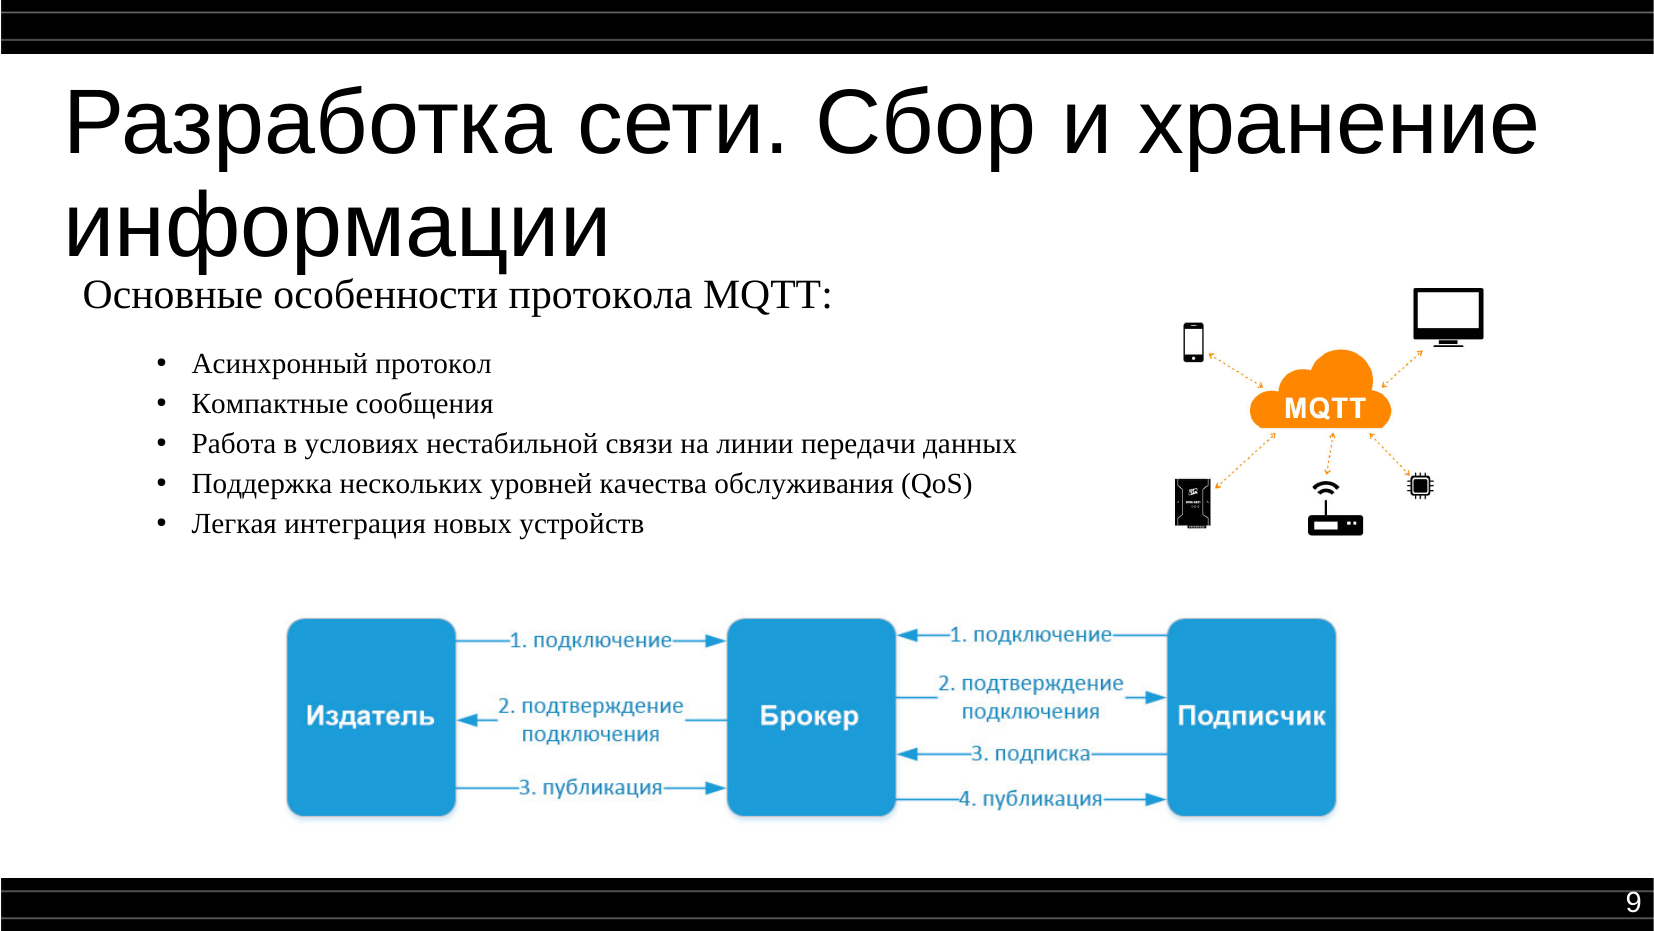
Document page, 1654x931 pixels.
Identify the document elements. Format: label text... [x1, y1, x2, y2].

picture [275, 602, 1347, 833]
list Основные особенности протокола MQTT: Асинхронный протокол Компактные сообщения Работа в условиях нестабильной связи на линии передачи данных Поддержка нескольких уровней качества обслуживания (QoS) Легкая интеграция новых устройств [82, 271, 1571, 758]
picture [1, 878, 1654, 931]
picture [1, 0, 1654, 54]
picture [1145, 283, 1513, 539]
title Разработка сети. Сбор и хранение информации [63, 70, 1552, 276]
